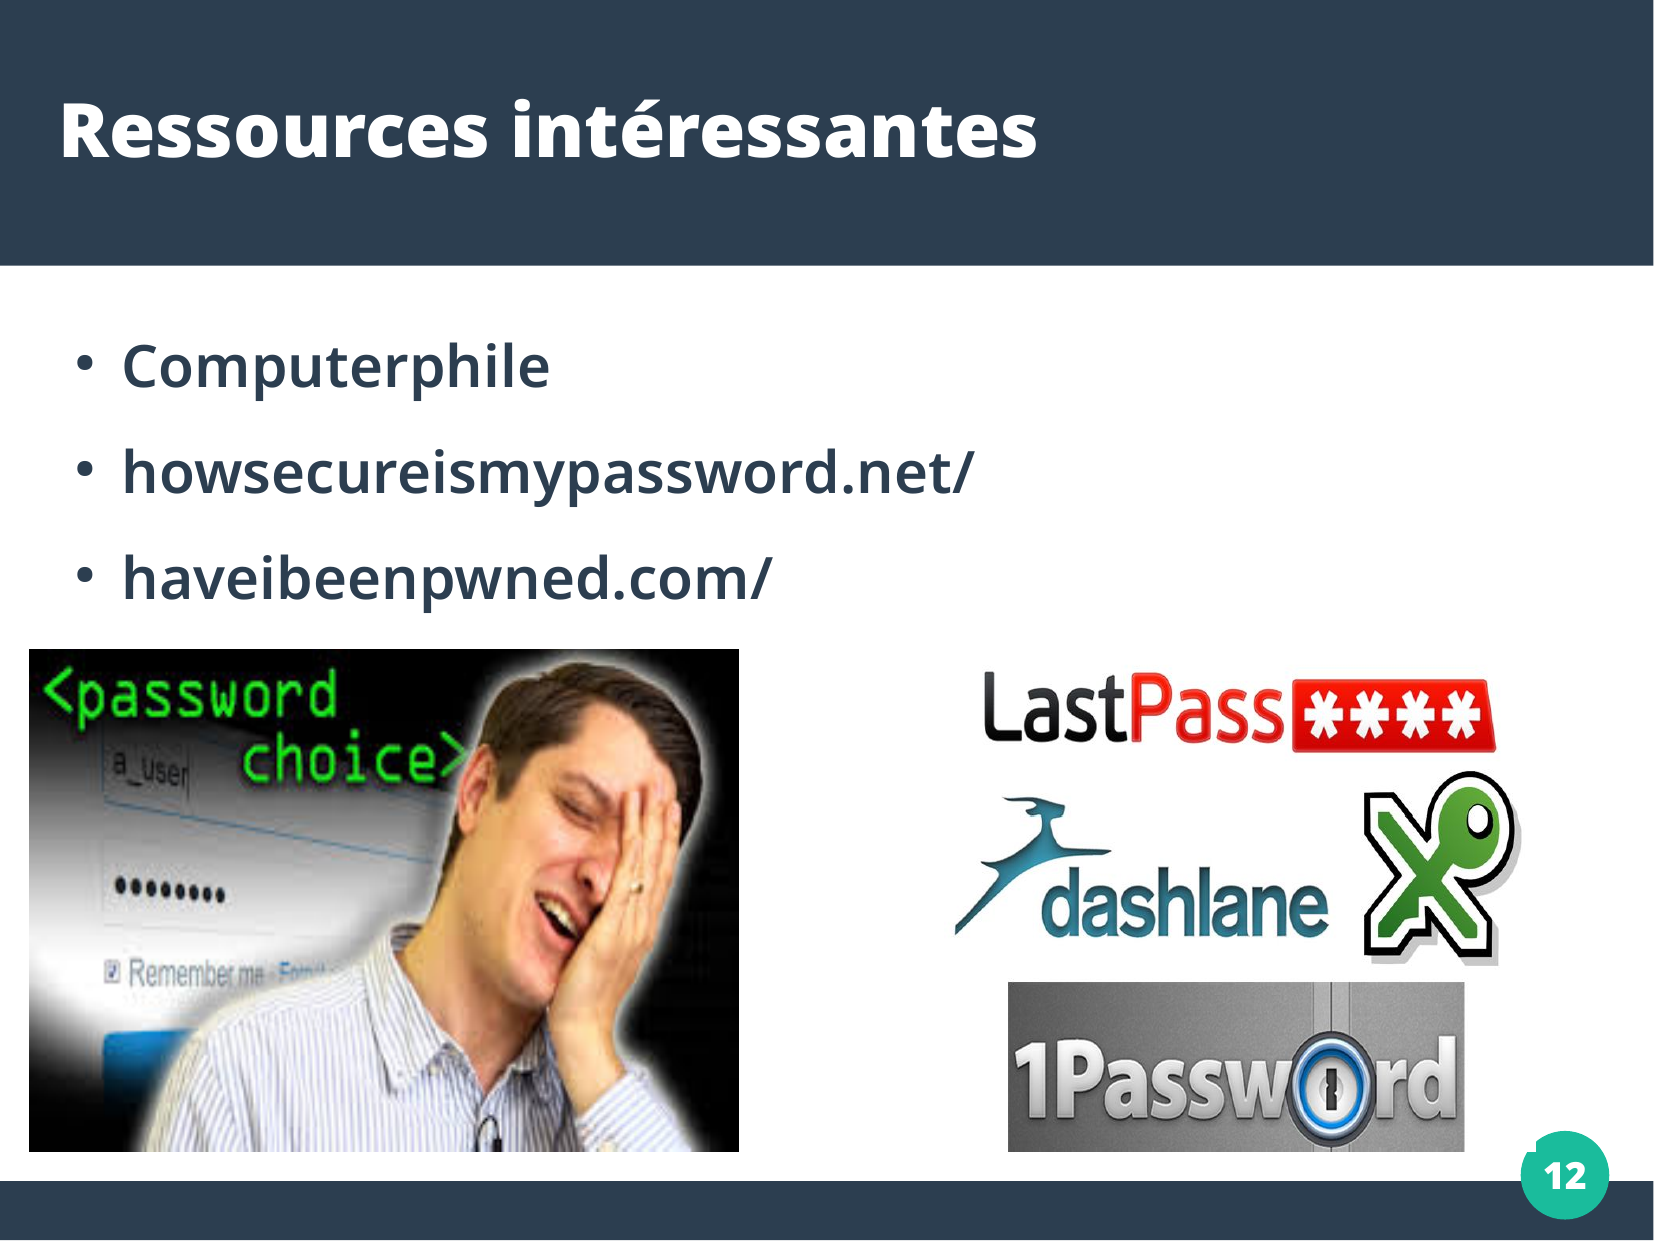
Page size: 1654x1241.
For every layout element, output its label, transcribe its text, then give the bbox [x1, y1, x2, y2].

picture [944, 649, 1536, 1152]
title Ressources intéressantes [59, 49, 1595, 207]
picture [29, 649, 739, 1152]
list Computerphile howsecureismypassword.net/ haveibeenpwned.com/ [59, 324, 1595, 1152]
